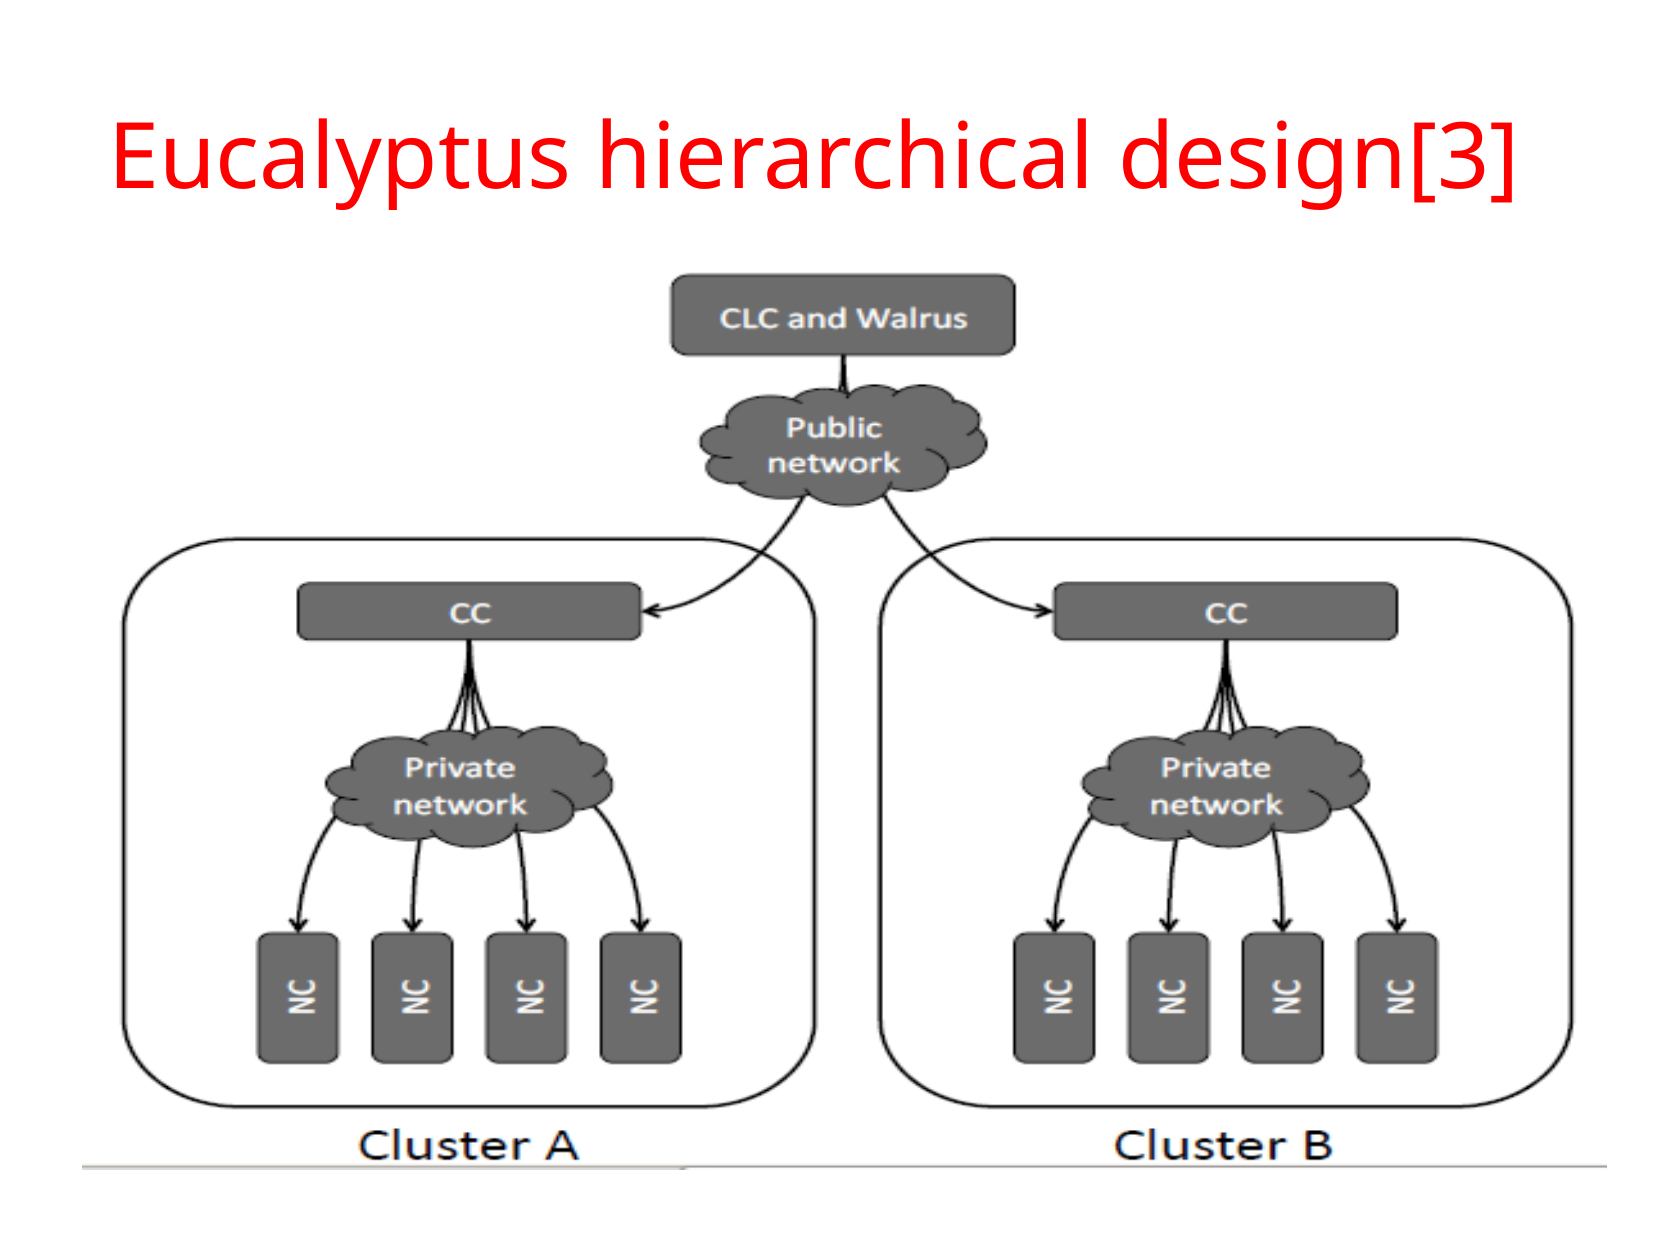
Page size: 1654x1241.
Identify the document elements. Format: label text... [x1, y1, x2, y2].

title Eucalyptus hierarchical design[3] [82, 49, 1571, 256]
picture [82, 256, 1607, 1170]
